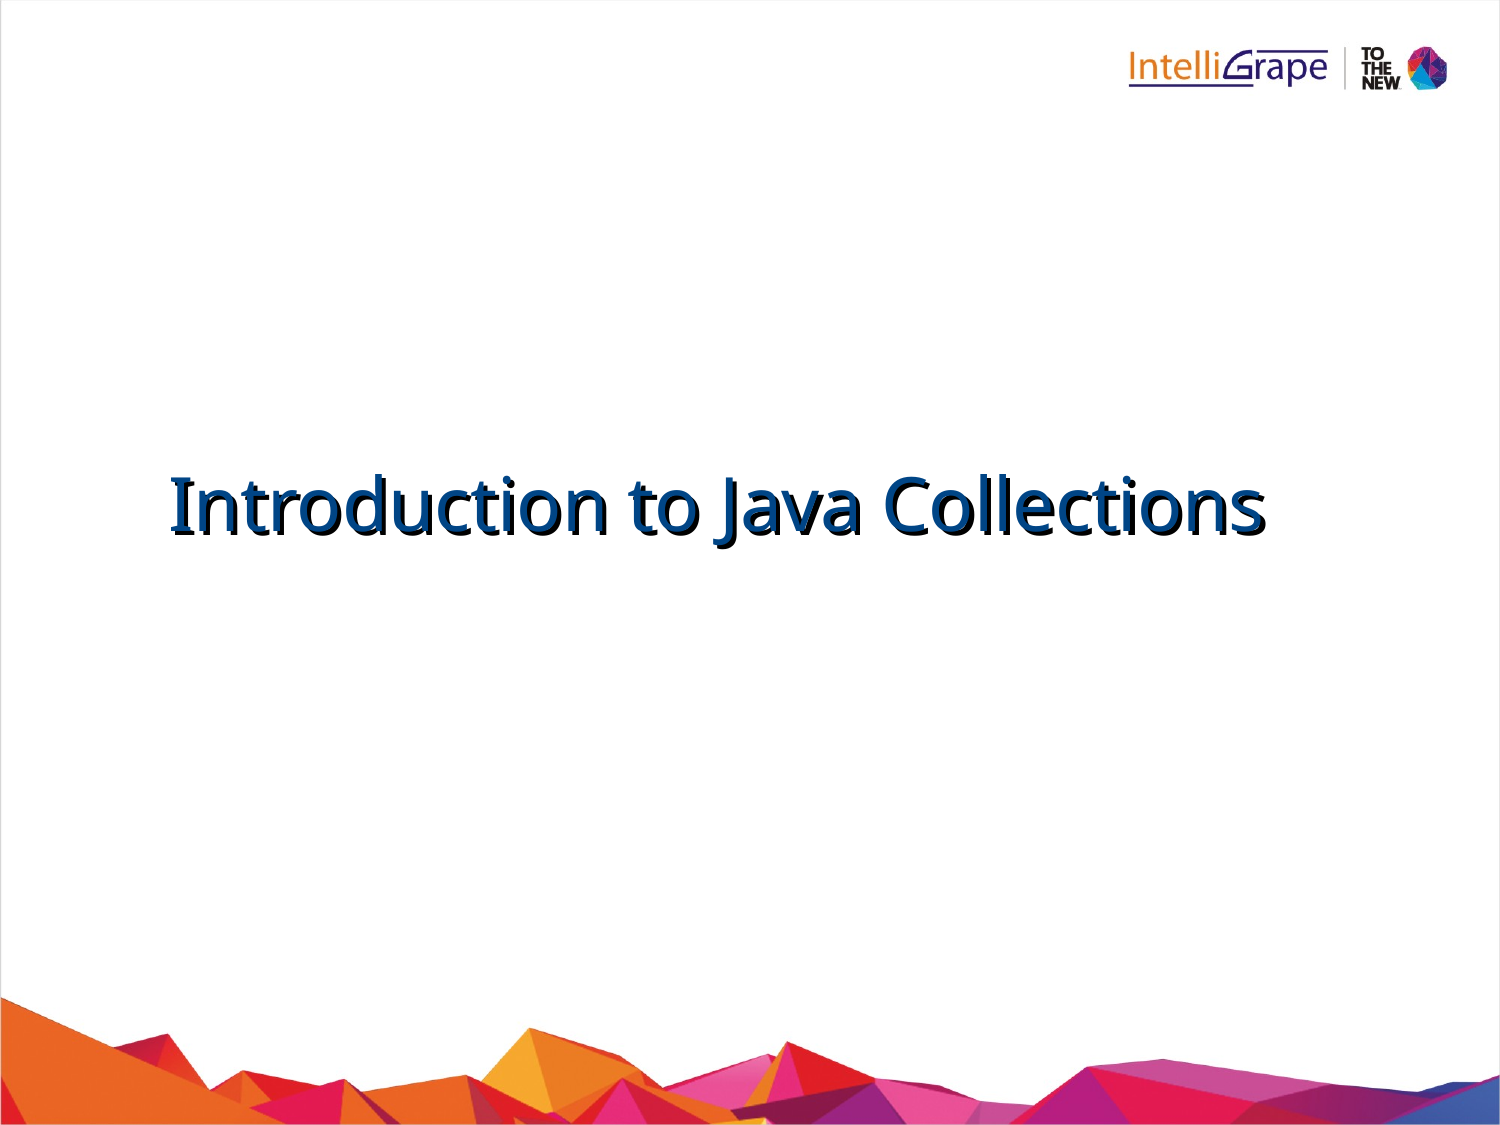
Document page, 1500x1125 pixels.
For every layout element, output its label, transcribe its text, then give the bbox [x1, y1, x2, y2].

text_box Introduction to Java Collections [153, 448, 1441, 694]
picture [0, 0, 1500, 1125]
